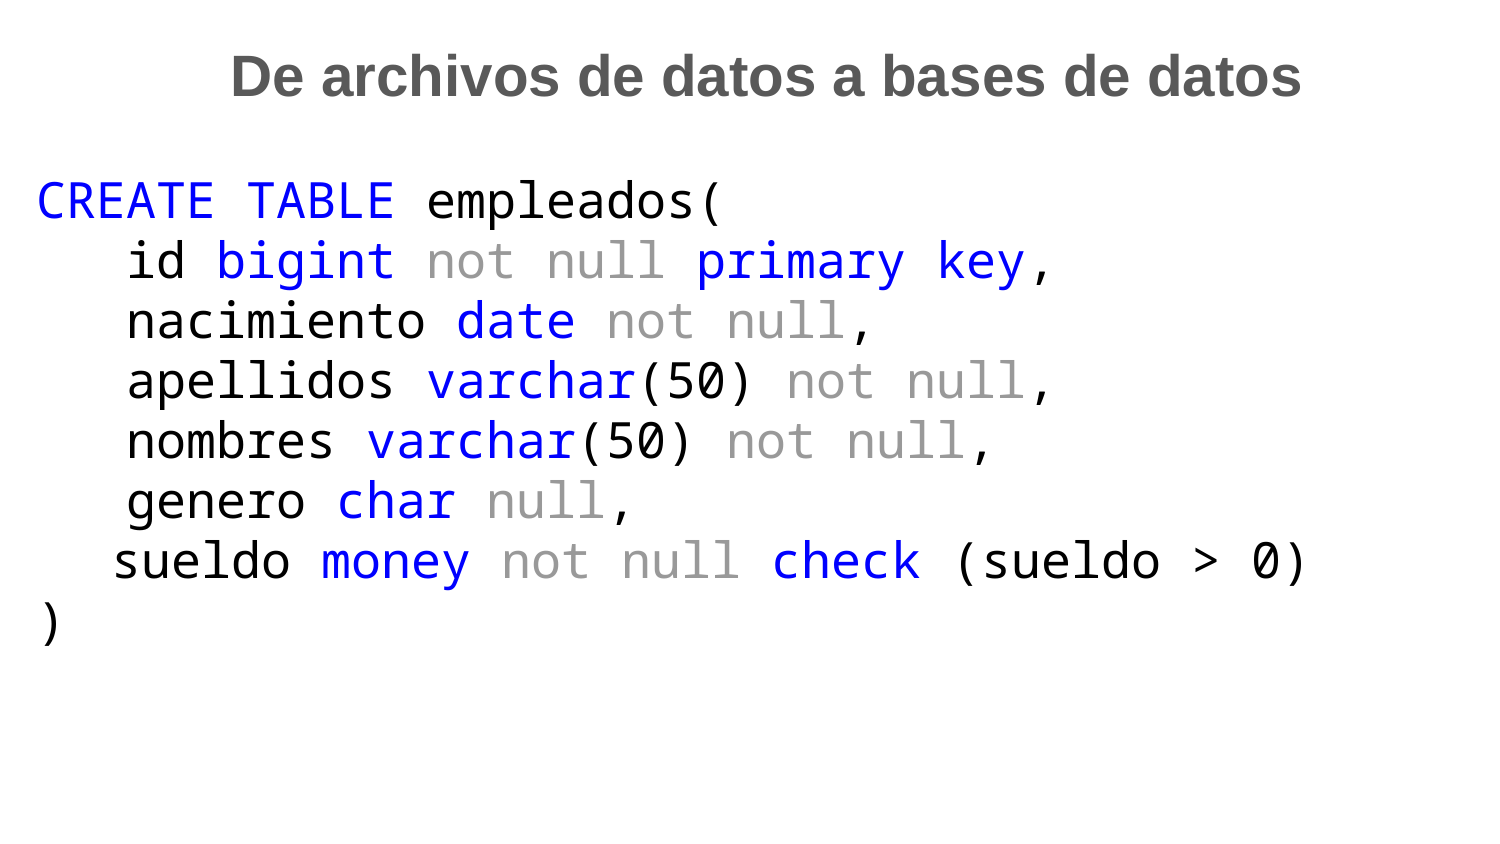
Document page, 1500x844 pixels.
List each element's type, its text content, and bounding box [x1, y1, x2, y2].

text_box CREATE TABLE empleados( id bigint not null primary key, nacimiento date not null, apellidos varchar(50) not null, nombres varchar(50) not null, genero char null, sueldo money not null check (sueldo > 0) ) [21, 153, 1467, 778]
subtitle De archivos de datos a bases de datos [68, 23, 1467, 153]
